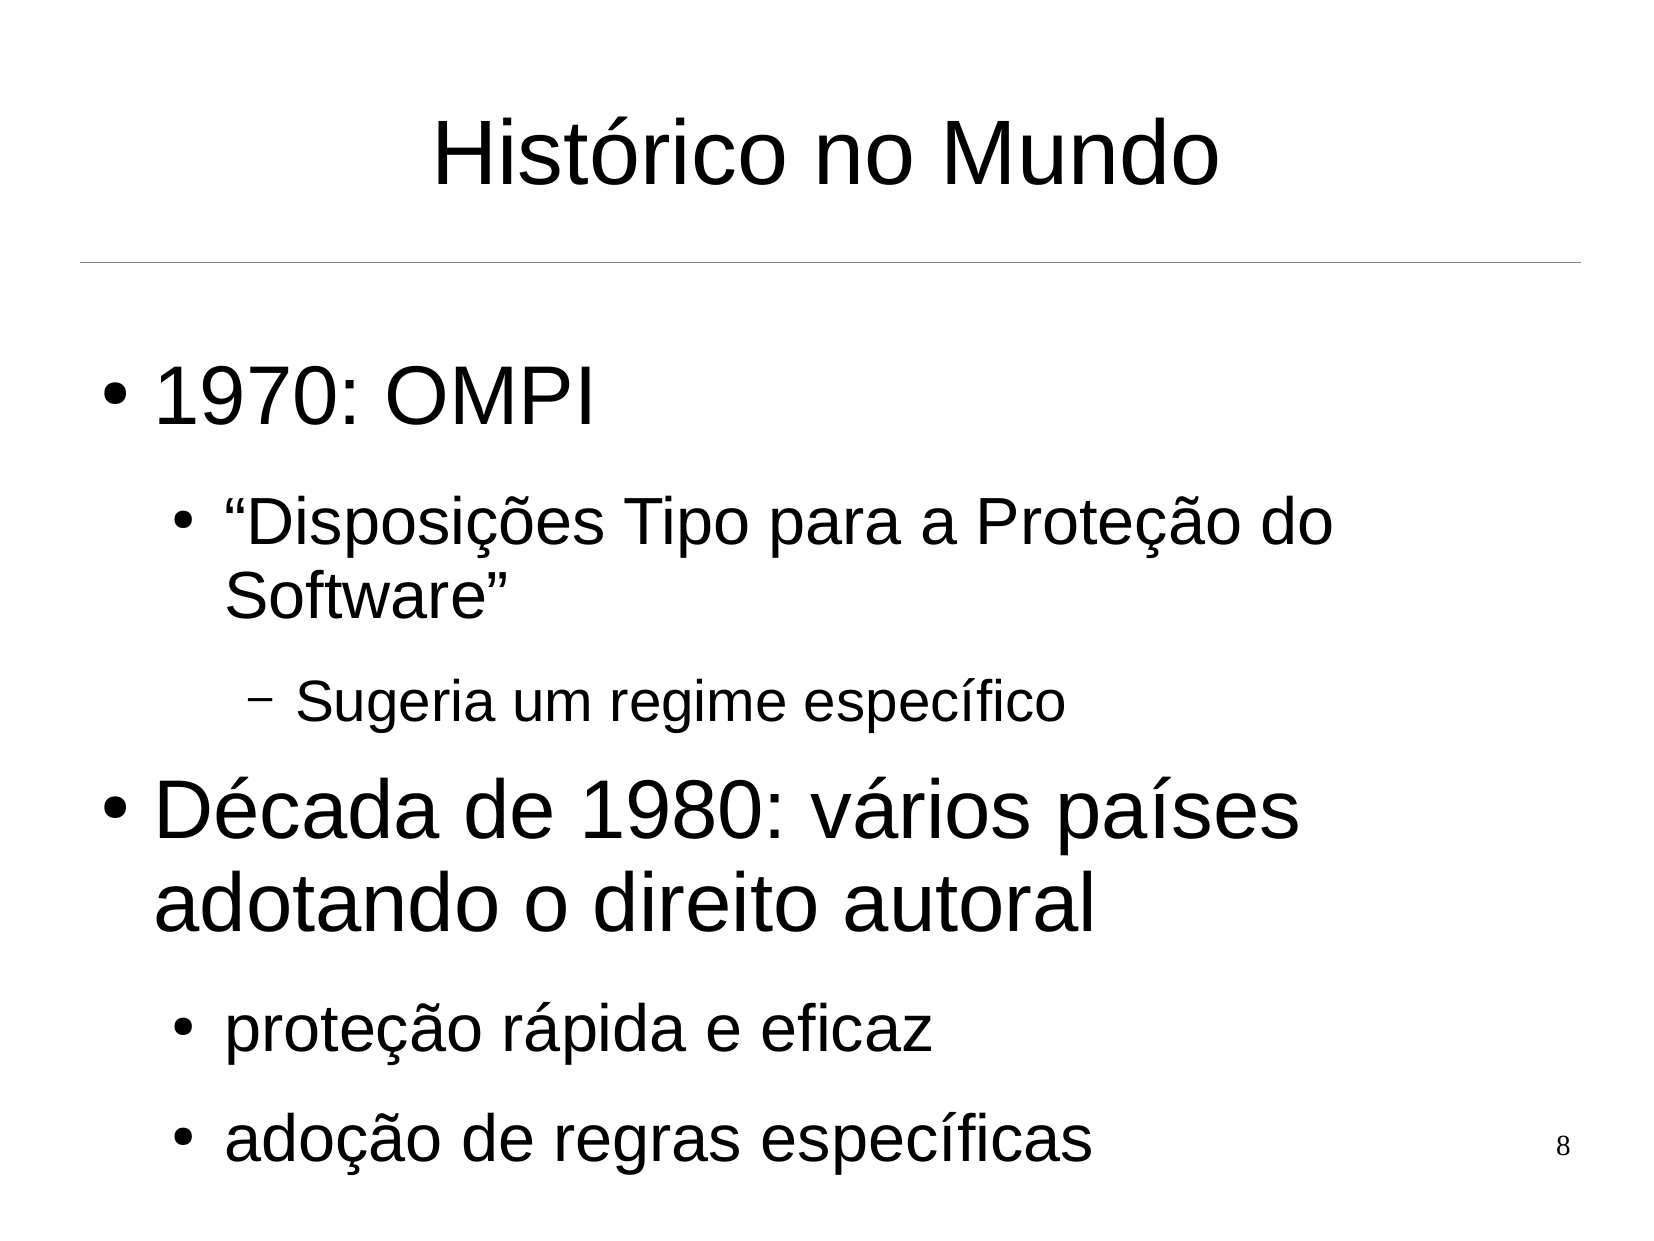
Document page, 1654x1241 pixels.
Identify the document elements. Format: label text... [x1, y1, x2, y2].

title Histórico no Mundo [82, 56, 1571, 250]
list 1970: OMPI “Disposições Tipo para a Proteção do Software” Sugeria um regime específico Década de 1980: vários países adotando o direito autoral proteção rápida e eficaz adoção de regras específicas [82, 349, 1571, 1108]
